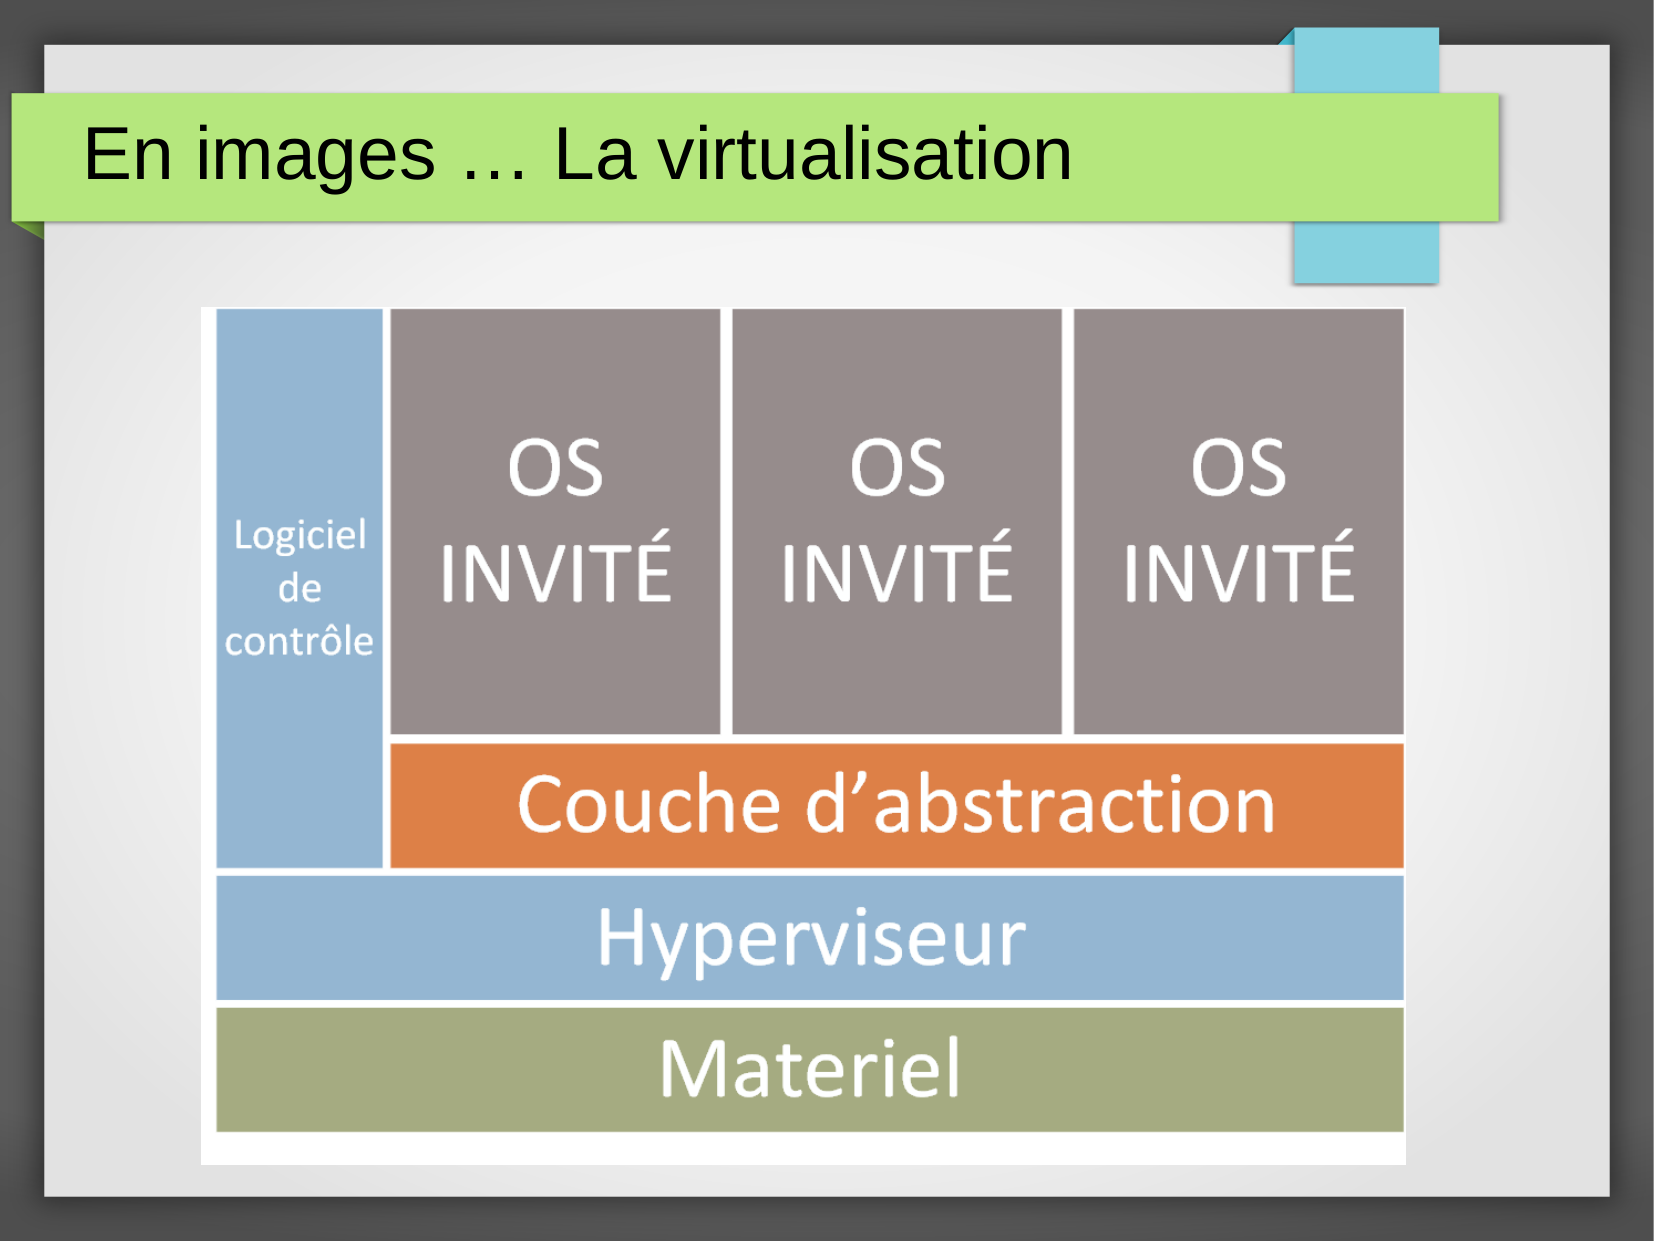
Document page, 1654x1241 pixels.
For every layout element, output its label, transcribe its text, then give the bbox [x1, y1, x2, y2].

picture [0, 0, 1654, 1241]
title En images … La virtualisation [82, 94, 1264, 213]
